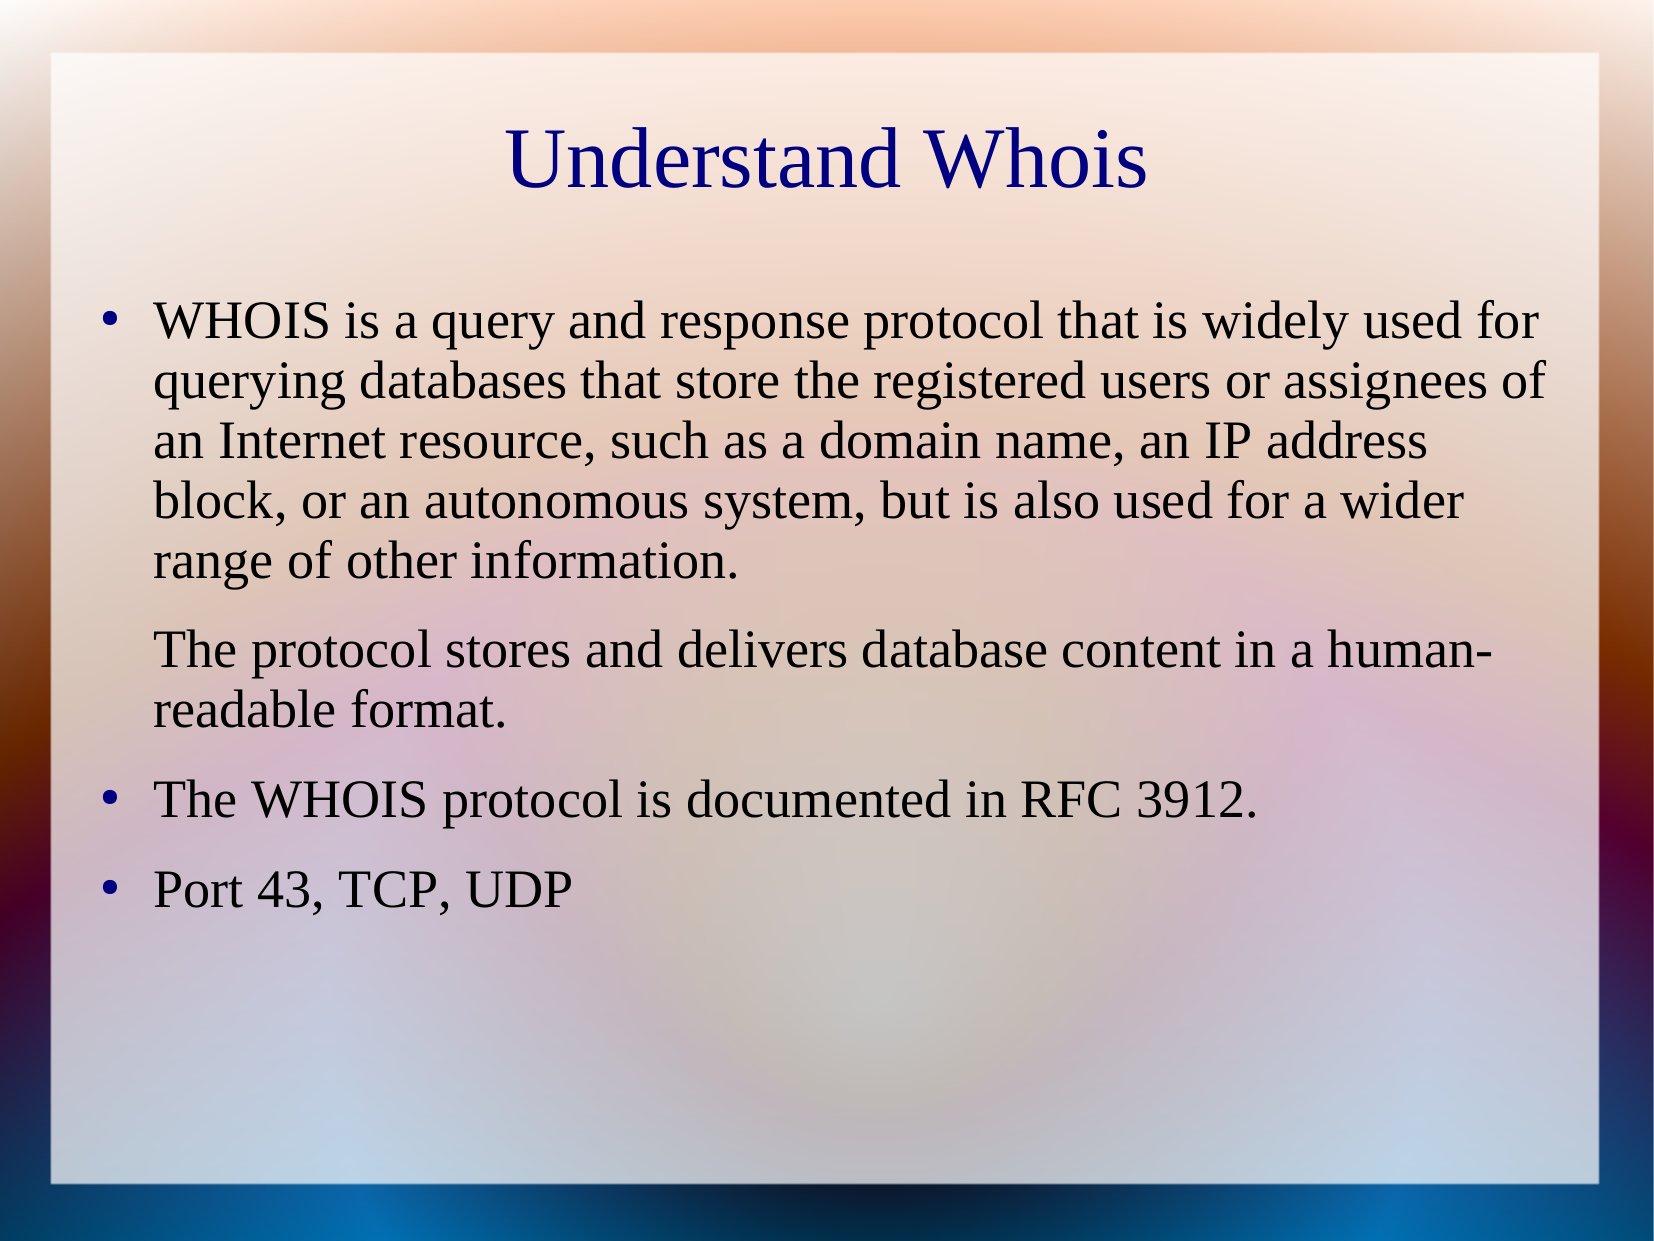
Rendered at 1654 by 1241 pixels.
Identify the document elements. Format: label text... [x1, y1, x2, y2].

title Understand Whois [82, 55, 1571, 263]
picture [0, 0, 1654, 1241]
list WHOIS is a query and response protocol that is widely used for querying databases that store the registered users or assignees of an Internet resource, such as a domain name, an IP address block, or an autonomous system, but is also used for a wider range of other information. The protocol stores and delivers database content in a human-readable format. The WHOIS protocol is documented in RFC 3912. Port 43, TCP, UDP [82, 290, 1571, 1034]
